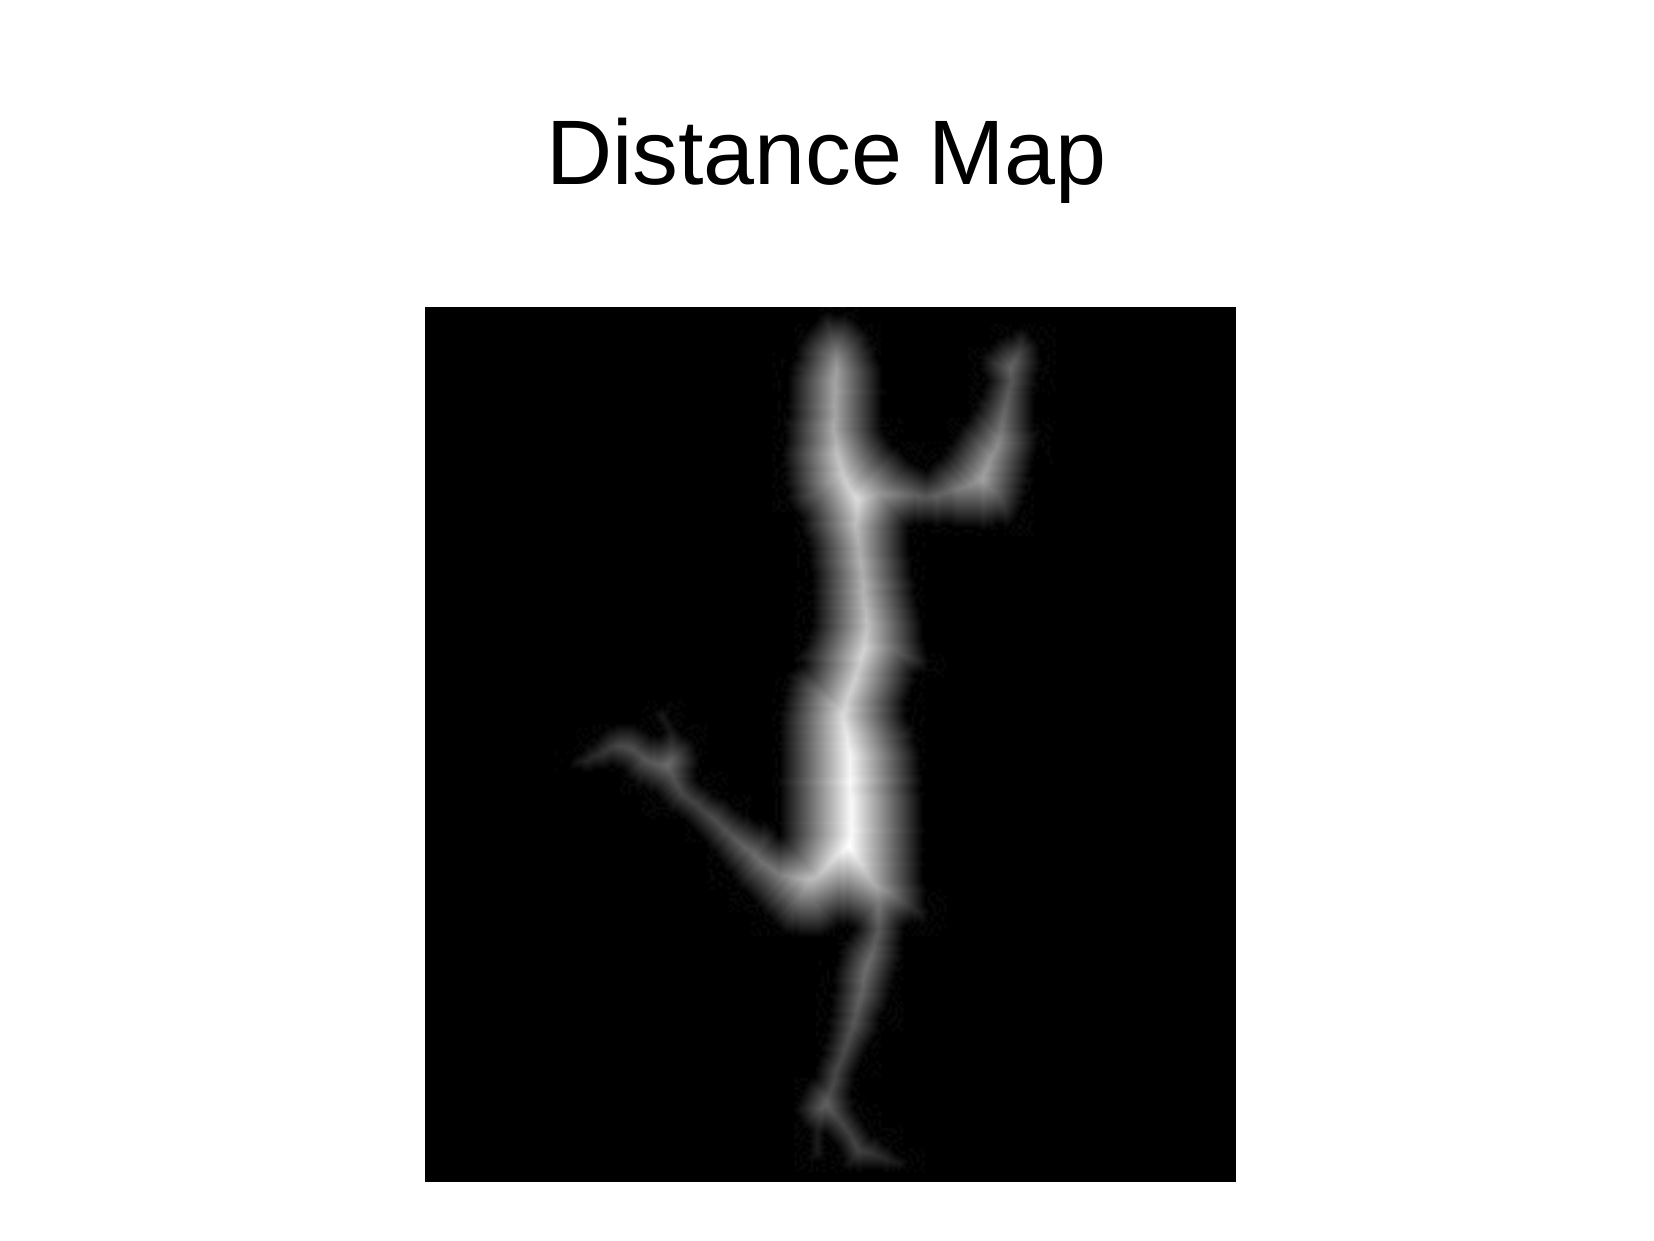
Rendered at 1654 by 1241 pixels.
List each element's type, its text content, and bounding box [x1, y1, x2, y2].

picture [425, 307, 1236, 1182]
title Distance Map [82, 49, 1571, 257]
